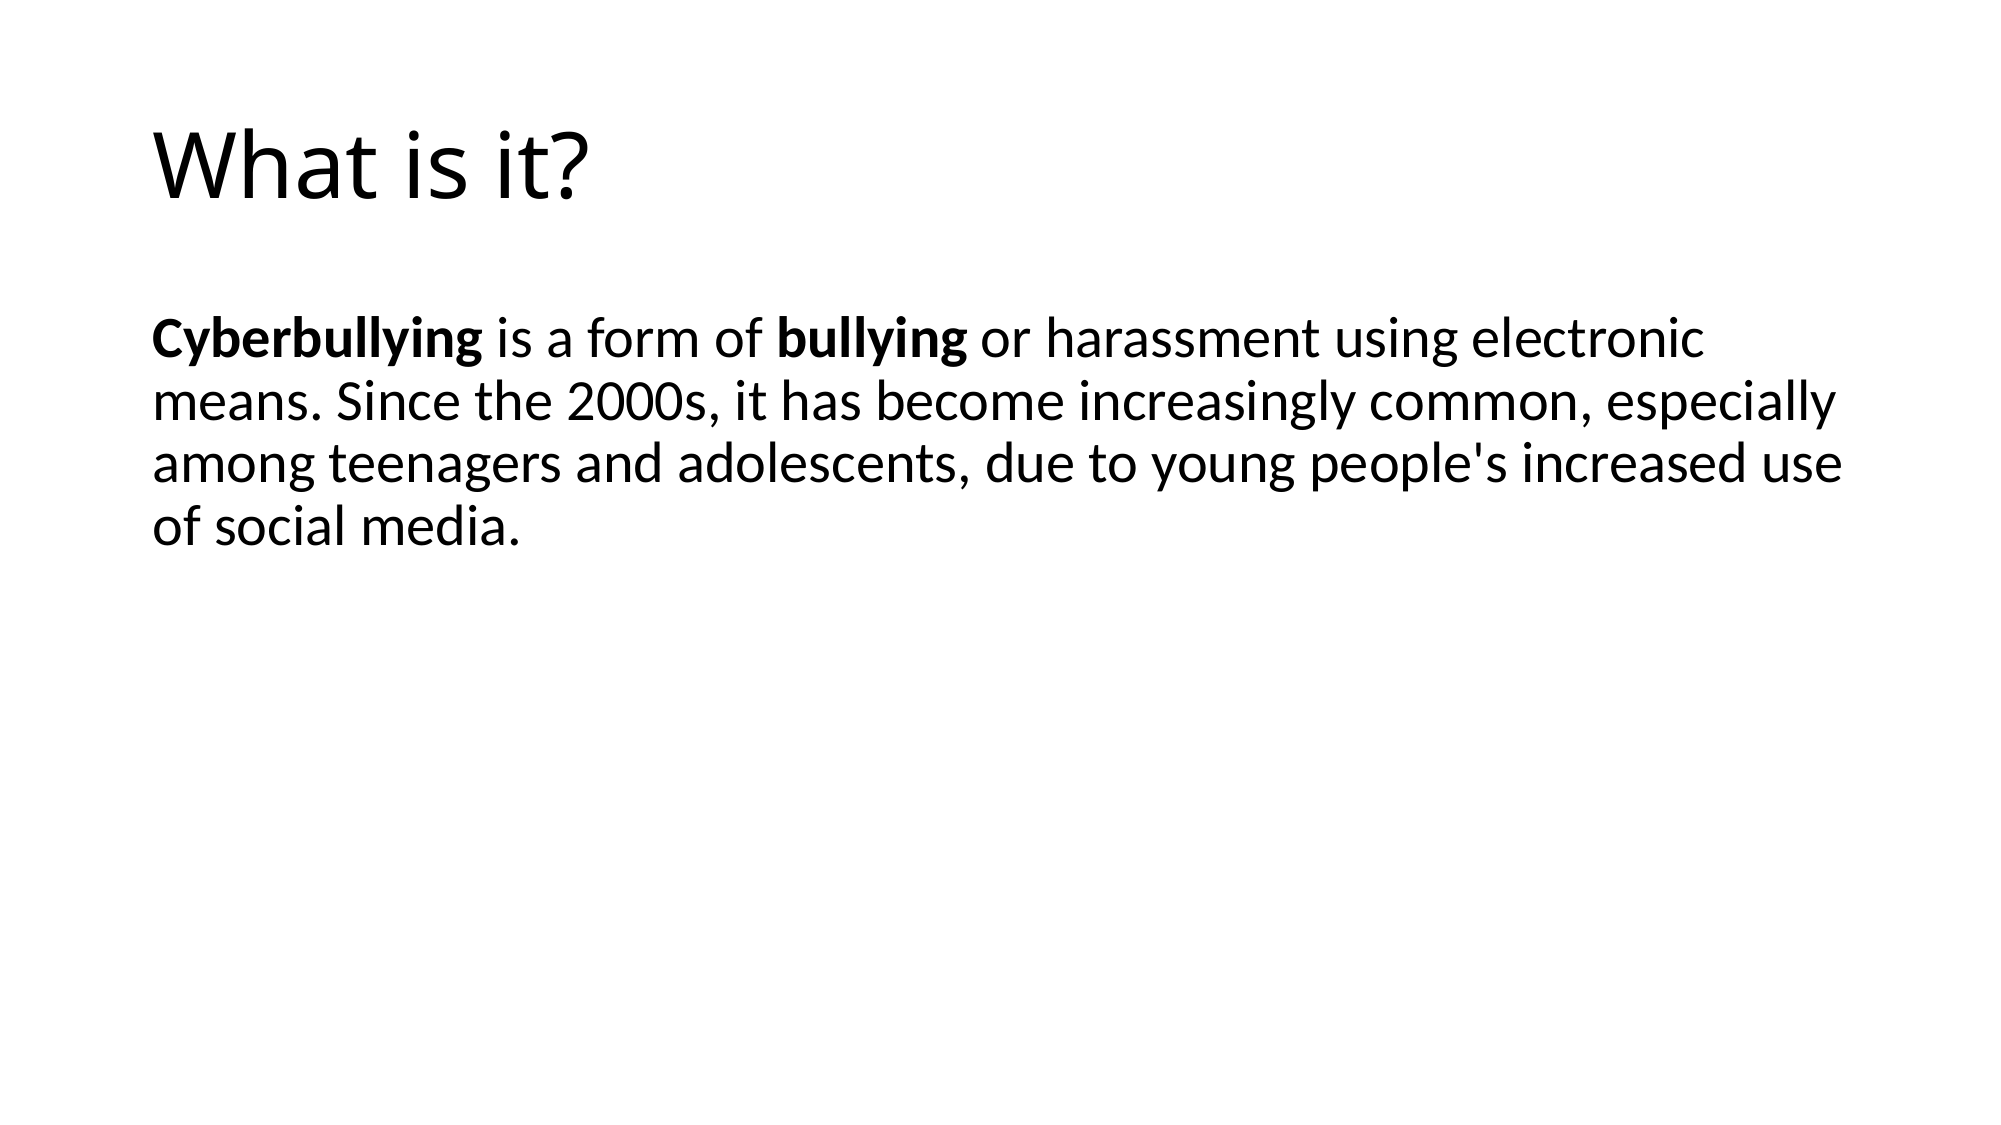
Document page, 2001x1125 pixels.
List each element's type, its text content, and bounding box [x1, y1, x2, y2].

title What is it? [137, 59, 1863, 278]
list Cyberbullying is a form of bullying or harassment using electronic means. Since the 2000s, it has become increasingly common, especially among teenagers and adolescents, due to young people's increased use of social media. [137, 299, 1863, 1014]
